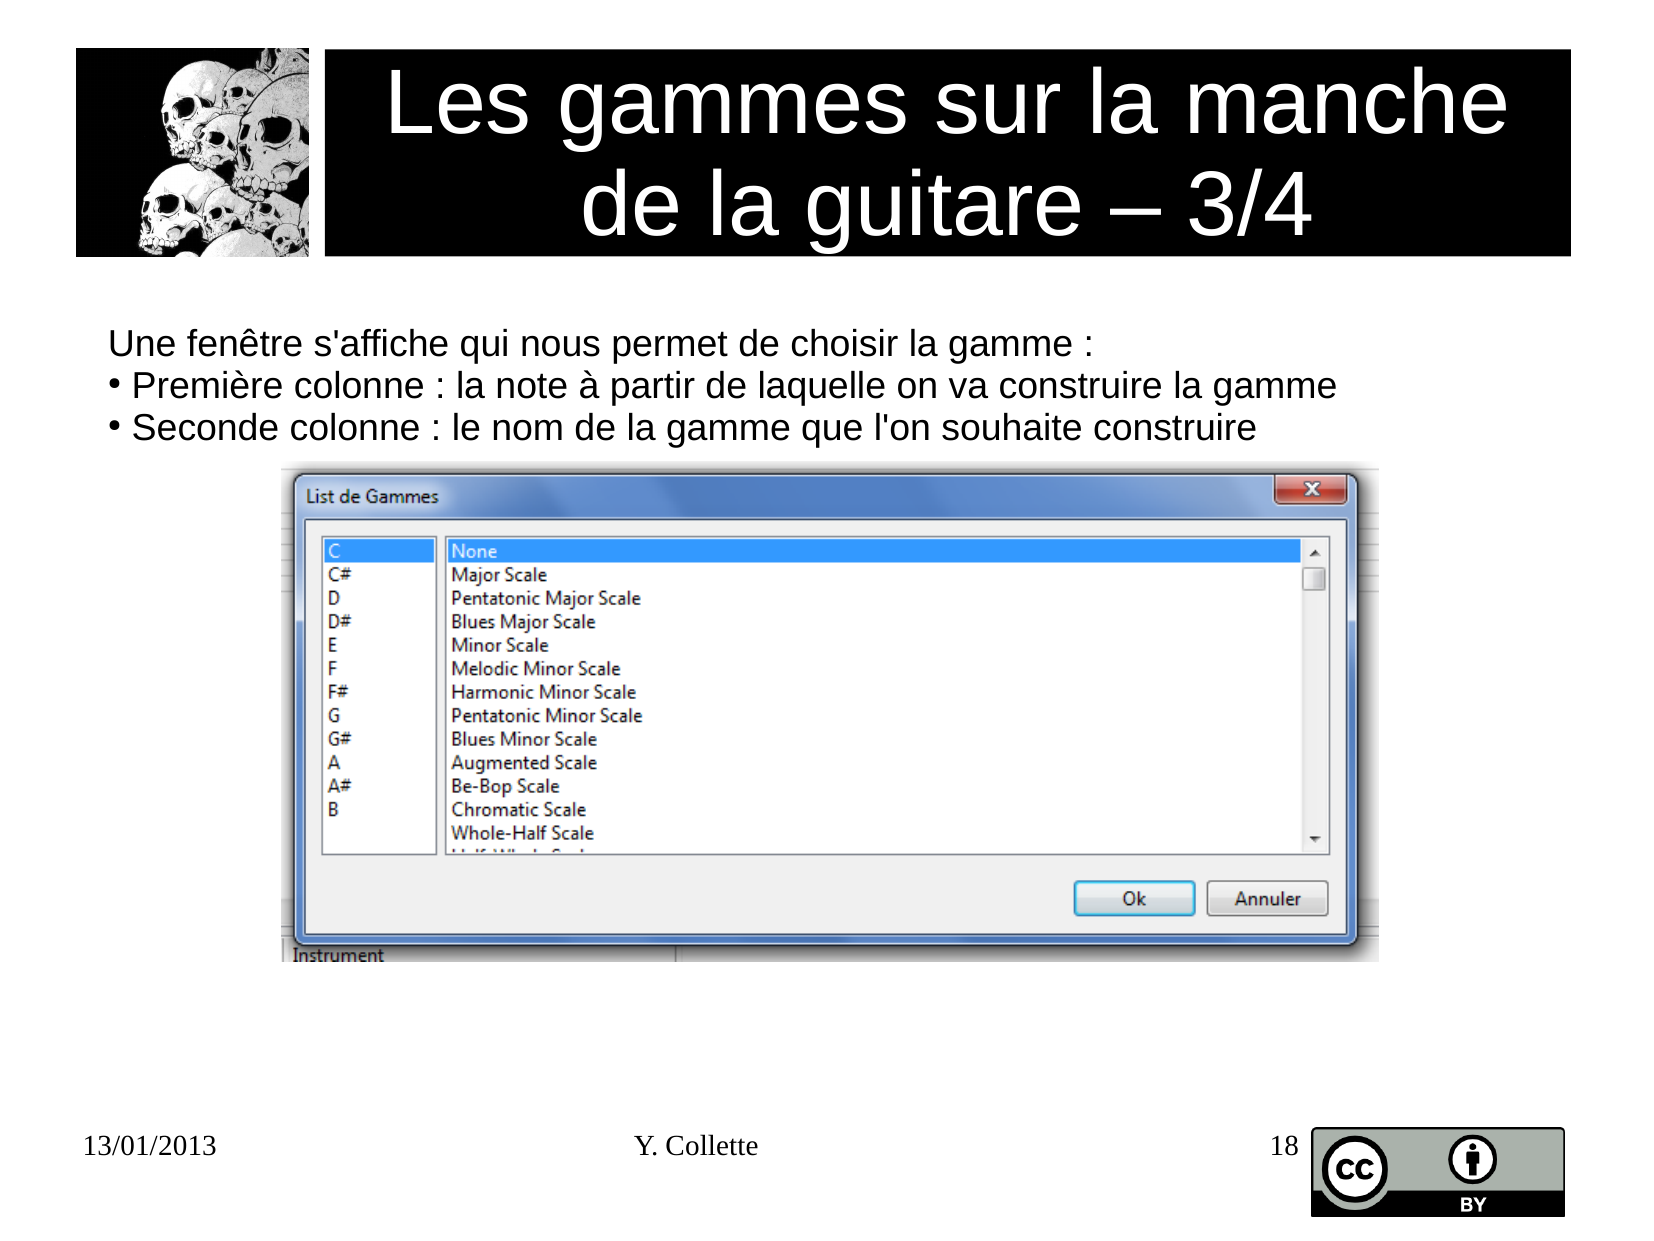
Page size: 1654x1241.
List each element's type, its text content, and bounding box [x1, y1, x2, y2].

picture [1311, 1127, 1565, 1217]
text_box Une fenêtre s'affiche qui nous permet de choisir la gamme : Première colonne : la note à partir de laquelle on va construire la gamme Seconde colonne : le nom de la gamme que l'on souhaite construire [93, 314, 1558, 456]
title Les gammes sur la manche de la guitare – 3/4 [324, 49, 1571, 257]
picture [76, 48, 309, 257]
picture [281, 461, 1379, 962]
